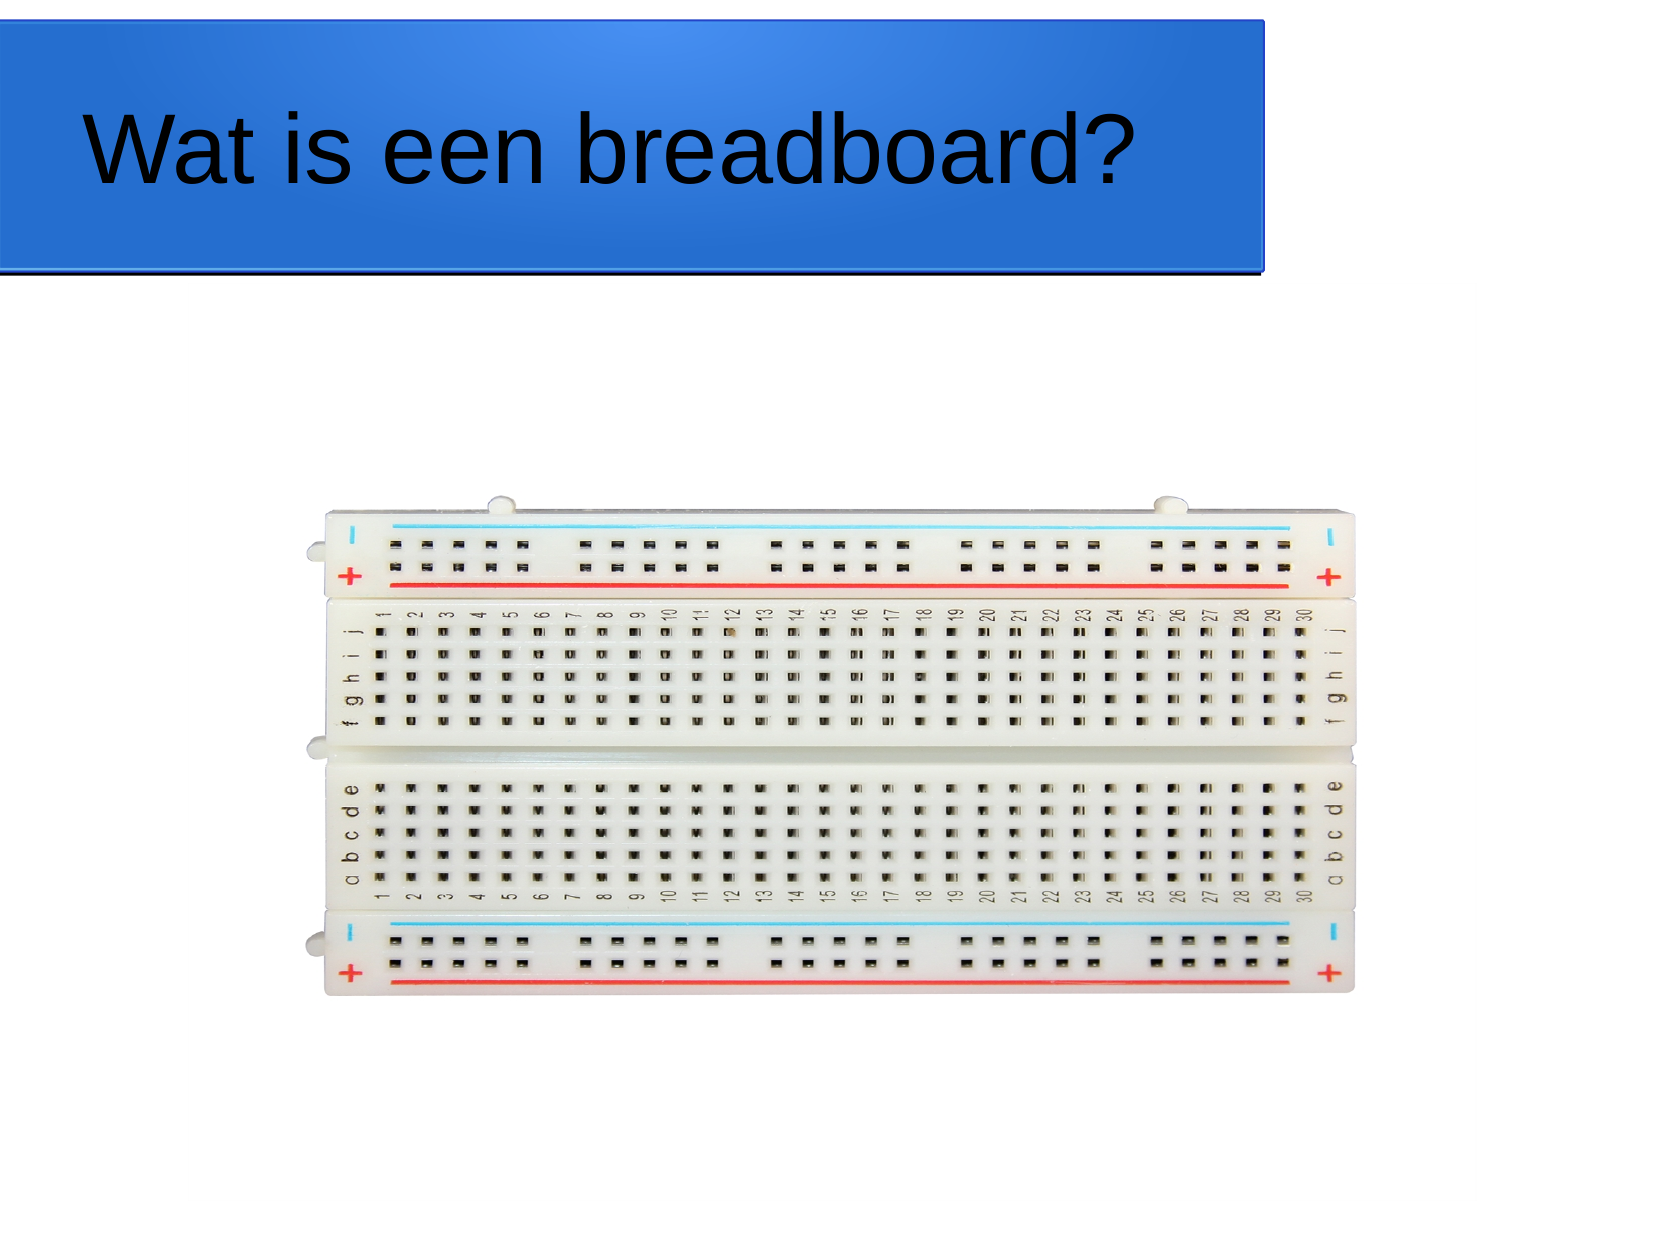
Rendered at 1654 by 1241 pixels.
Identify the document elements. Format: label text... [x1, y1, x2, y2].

title Wat is een breadboard? [82, 47, 1235, 252]
picture [188, 283, 1477, 1201]
